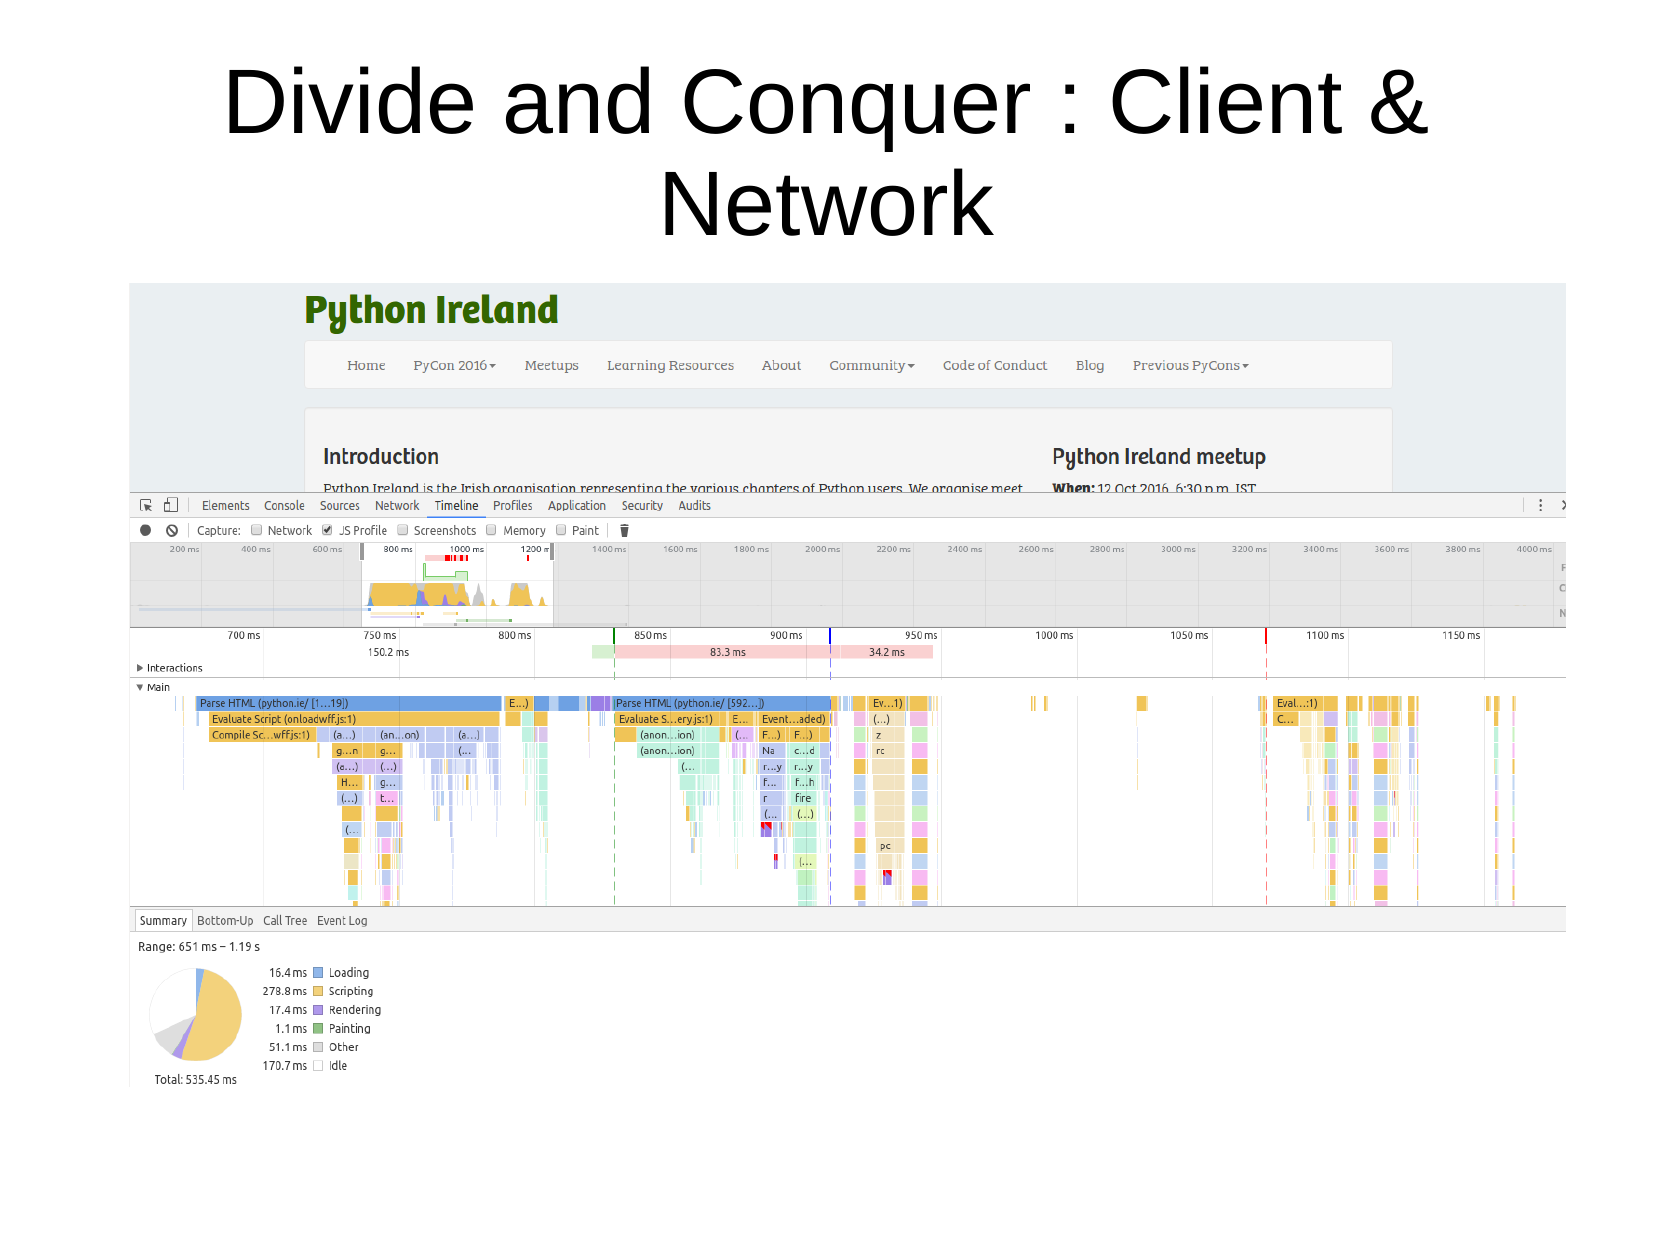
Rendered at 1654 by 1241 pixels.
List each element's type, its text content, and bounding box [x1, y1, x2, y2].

picture [129, 283, 1566, 1087]
title Divide and Conquer : Client & Network [82, 49, 1571, 257]
